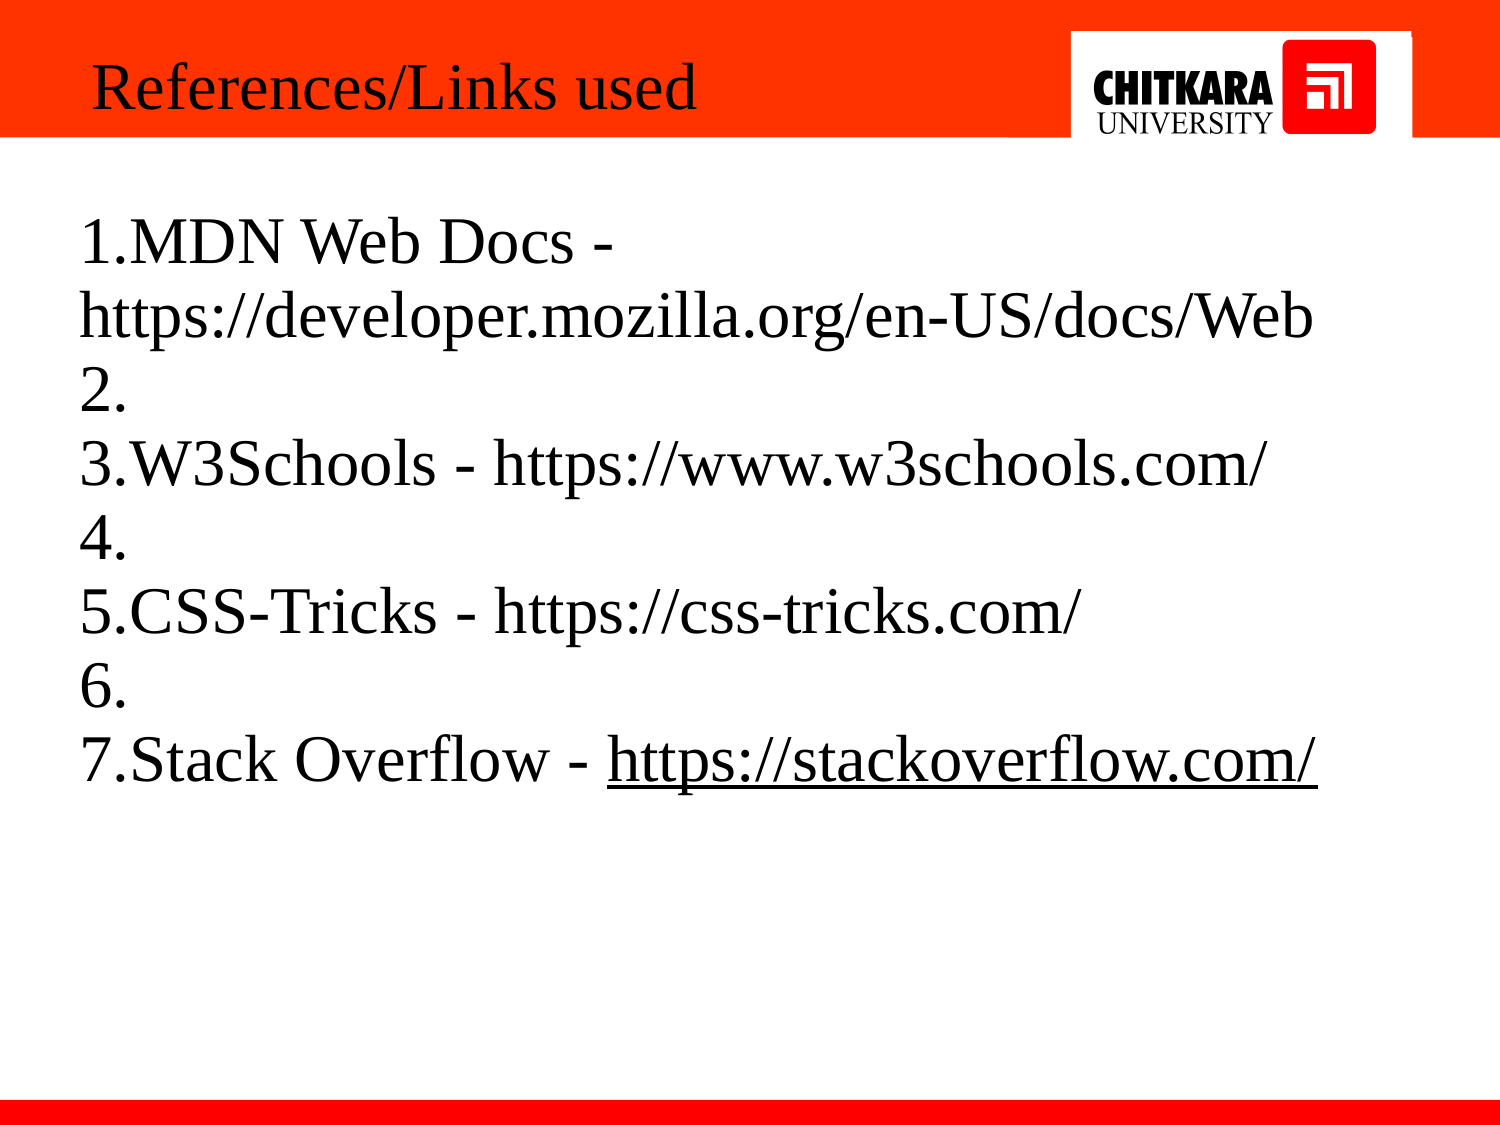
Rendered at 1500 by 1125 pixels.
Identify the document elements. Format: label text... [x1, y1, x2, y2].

text_box MDN Web Docs - https://developer.mozilla.org/en-US/docs/Web W3Schools - https://www.w3schools.com/ CSS-Tricks - https://css-tricks.com/ Stack Overflow - https://stackoverflow.com/ [64, 196, 1400, 804]
text_box References/Links used [76, 42, 963, 132]
